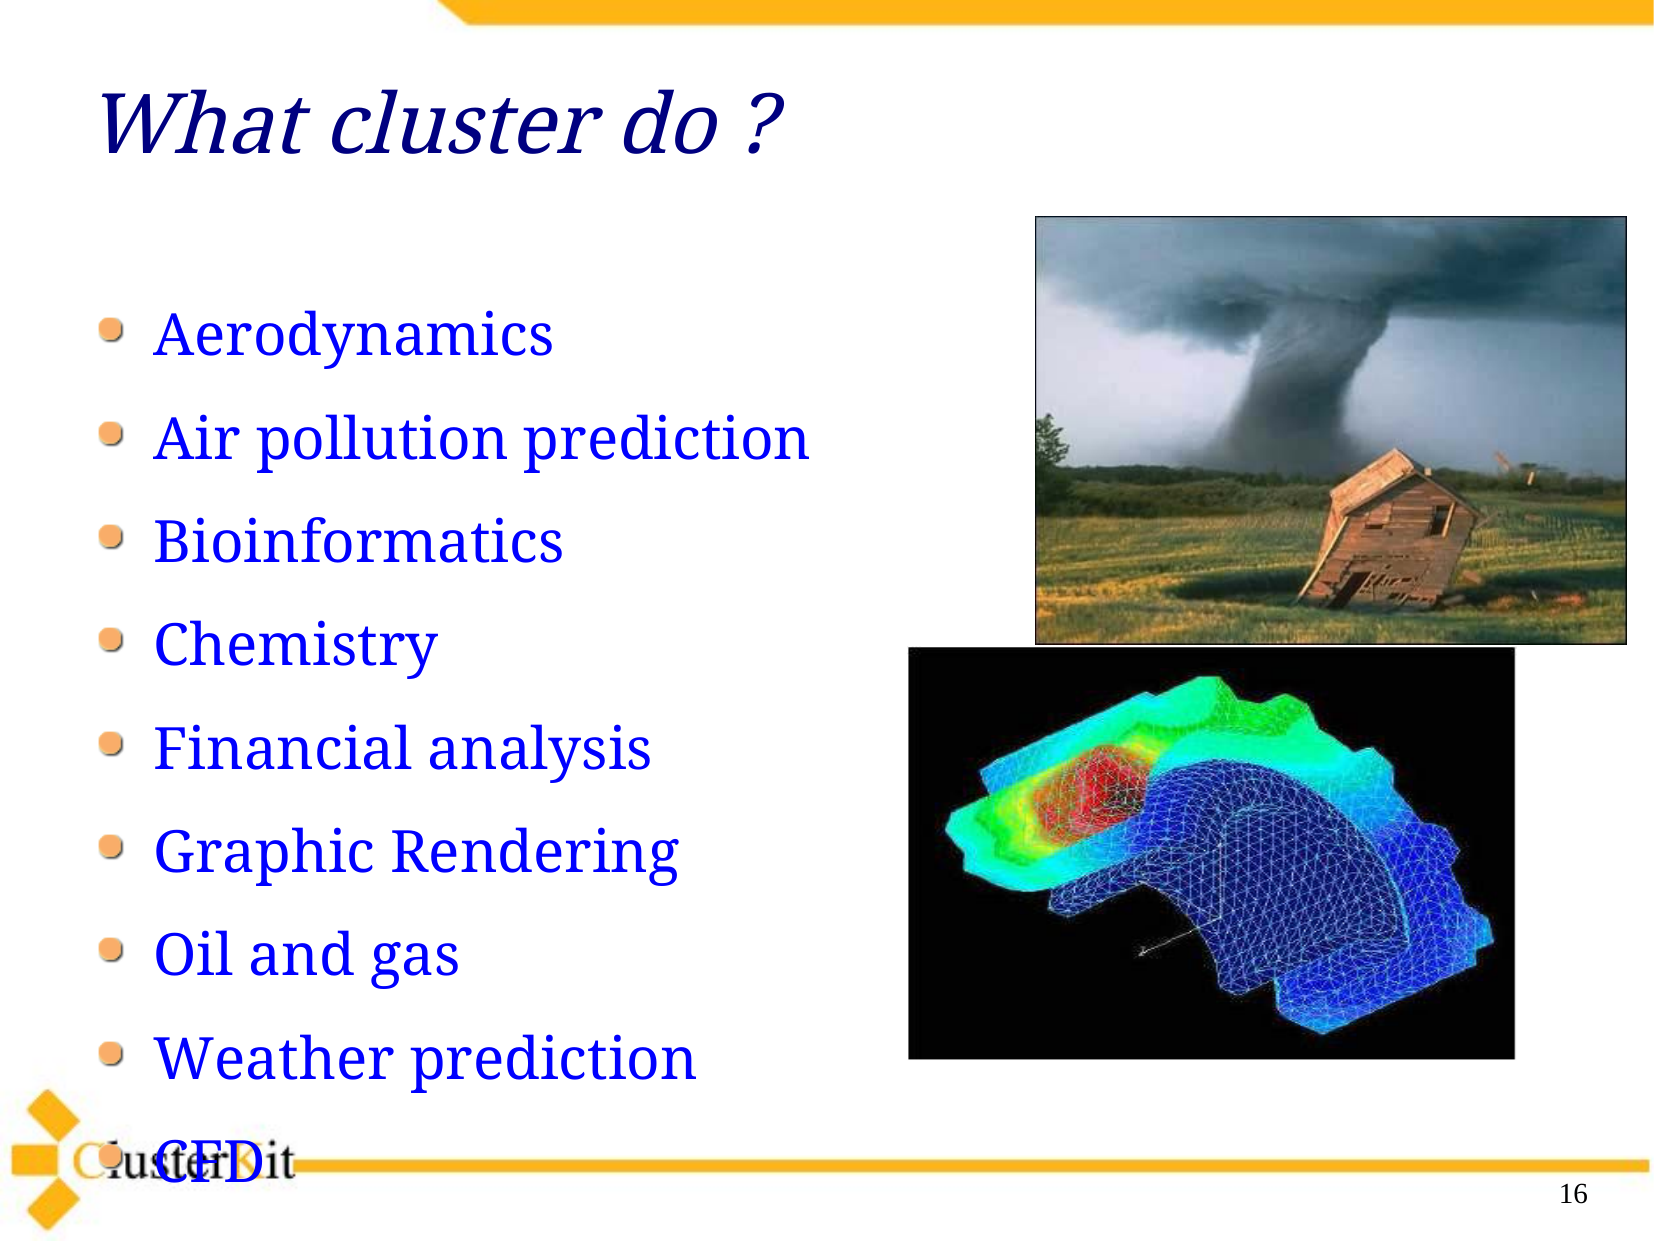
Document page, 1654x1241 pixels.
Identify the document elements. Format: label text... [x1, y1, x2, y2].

title What cluster do ? [71, 20, 1560, 228]
picture [0, 0, 1654, 1241]
list Aerodynamics Air pollution prediction Bioinformatics Chemistry Financial analysis Graphic Rendering Oil and gas Weather prediction CFD [82, 289, 1571, 1206]
